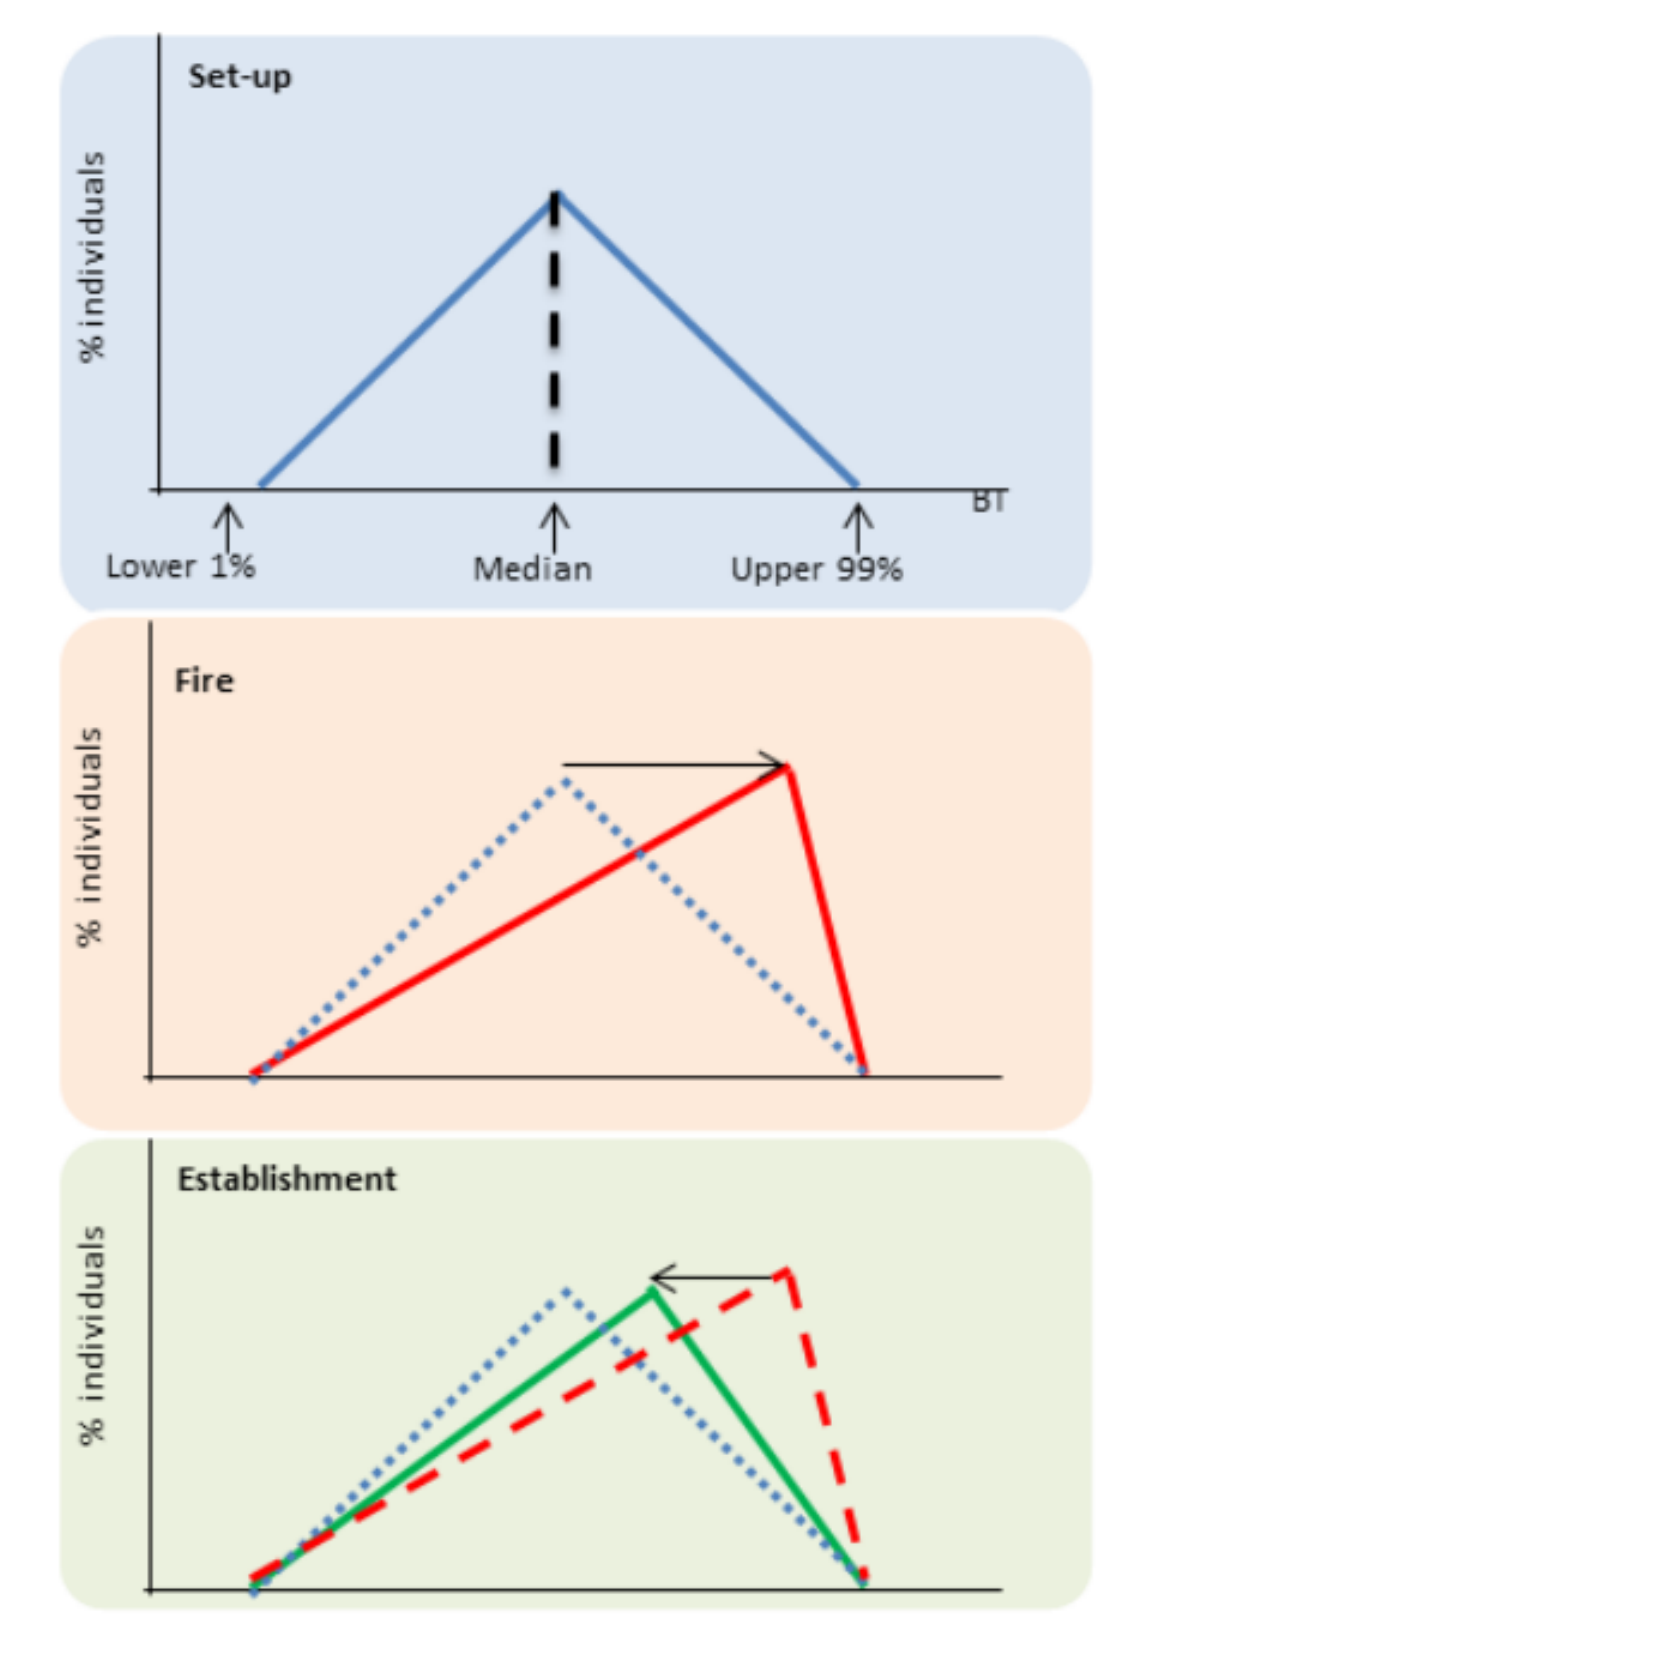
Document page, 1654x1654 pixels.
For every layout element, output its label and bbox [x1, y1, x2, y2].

picture [0, 2, 1146, 1630]
